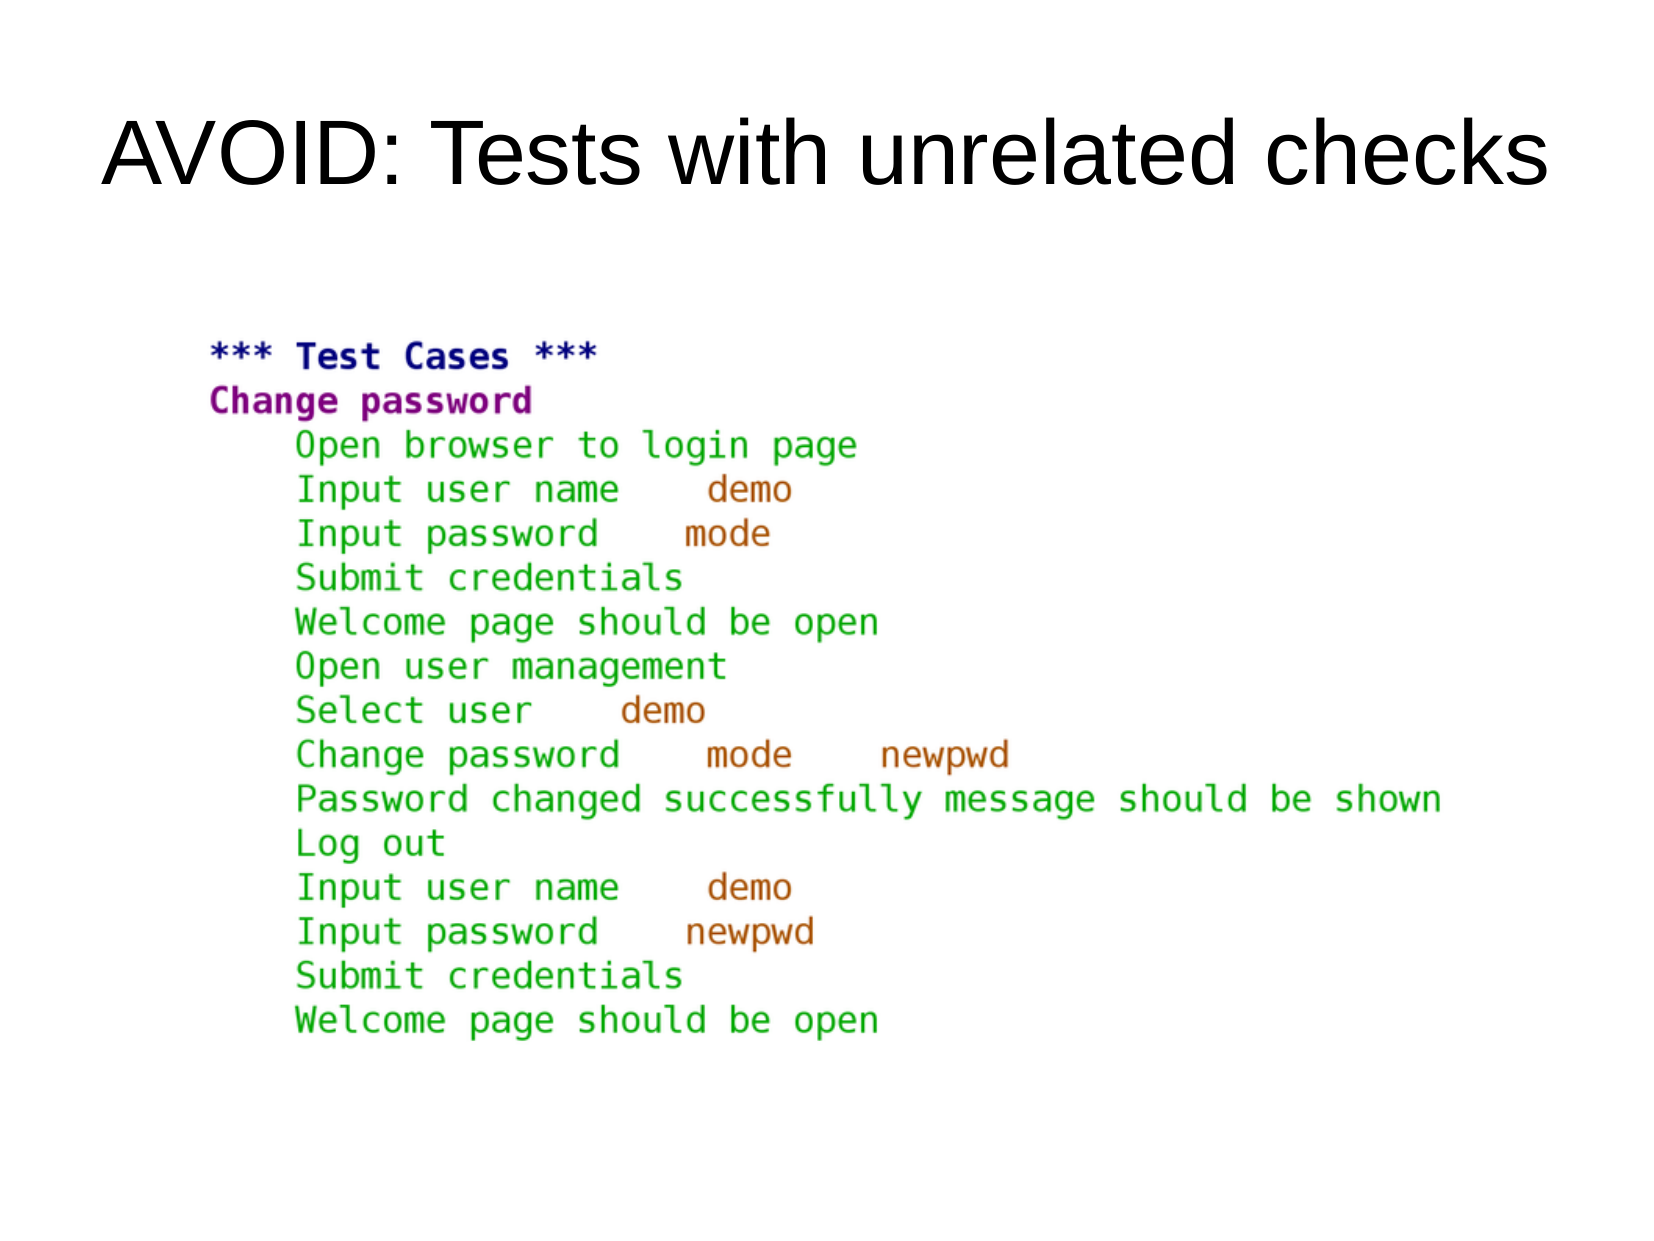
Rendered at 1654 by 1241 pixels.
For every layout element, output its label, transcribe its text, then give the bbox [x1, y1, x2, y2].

picture [200, 327, 1451, 1052]
title AVOID: Tests with unrelated checks [82, 49, 1571, 257]
